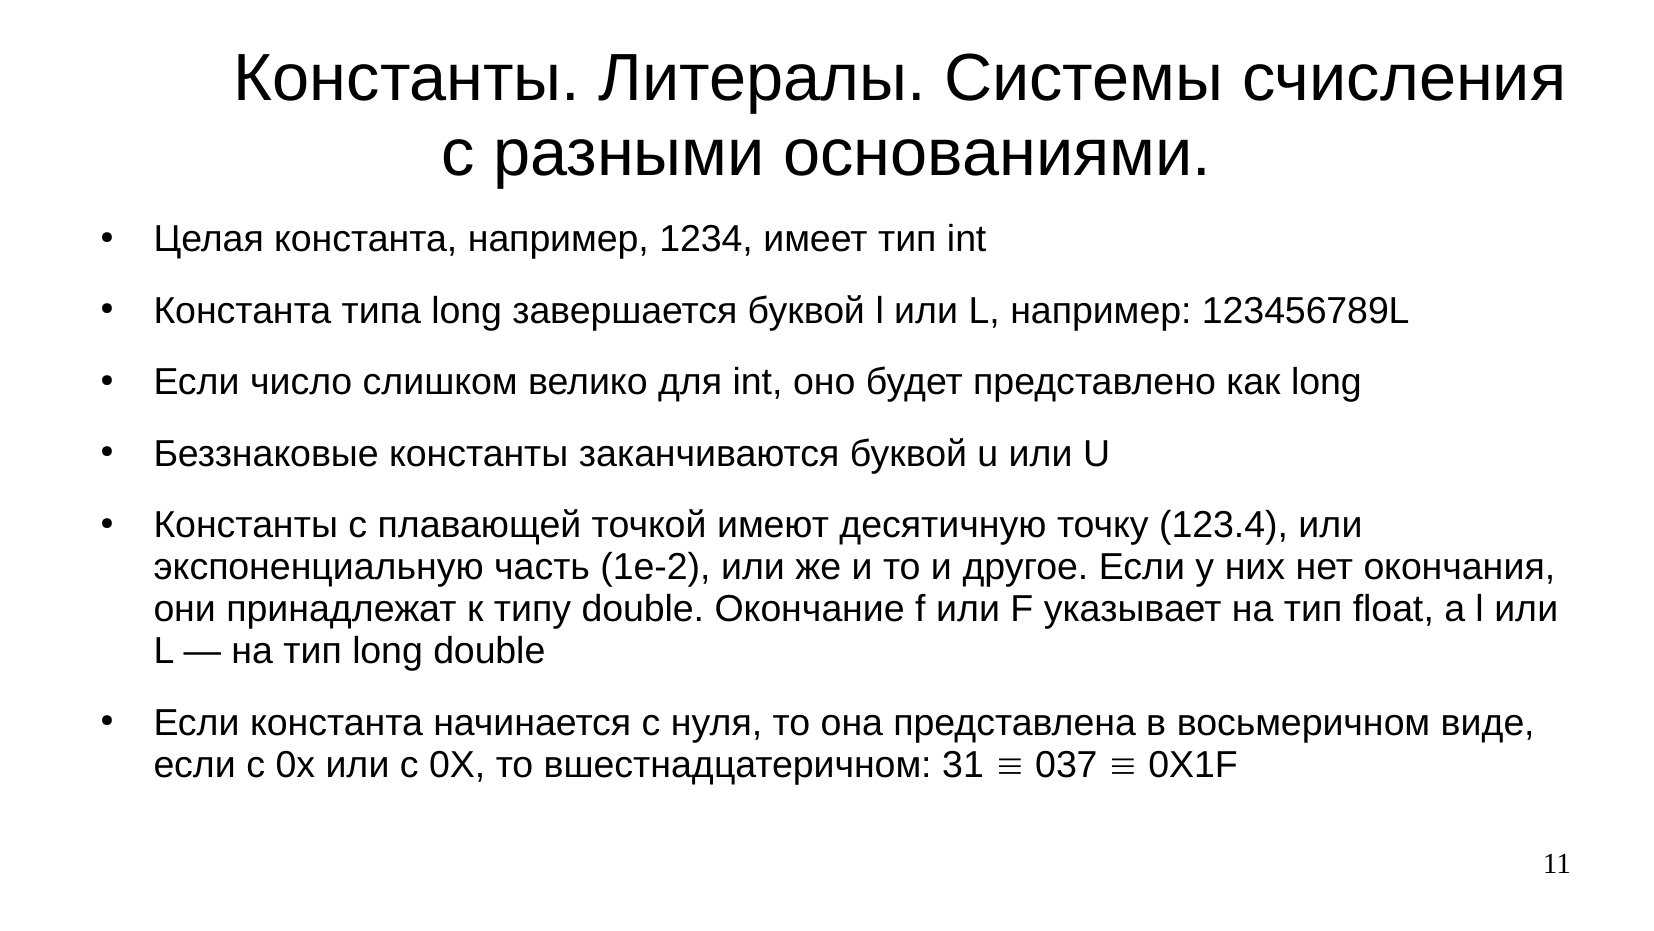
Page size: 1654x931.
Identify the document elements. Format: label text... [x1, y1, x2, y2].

list Целая константа, например, 1234, имеет тип int Константа типа long завершается буквой l или L, например: 123456789L Если число слишком велико для int, оно будет представлено как long Беззнаковые константы заканчиваются буквой u или U Константы с плавающей точкой имеют десятичную точку (123.4), или экспоненциальную часть (1е-2), или же и то и другое. Если у них нет окончания, они принадлежат к типу double. Окончание f или F указывает на тип float, а l или L — на тип long double Если константа начинается с нуля, то она представлена в восьмеричном виде, если с 0х или с 0Х, то вшестнадцатеричном: 31  037  0X1F [82, 217, 1571, 901]
title Константы. Литералы. Системы счисления с разными основаниями. [82, 37, 1571, 193]
